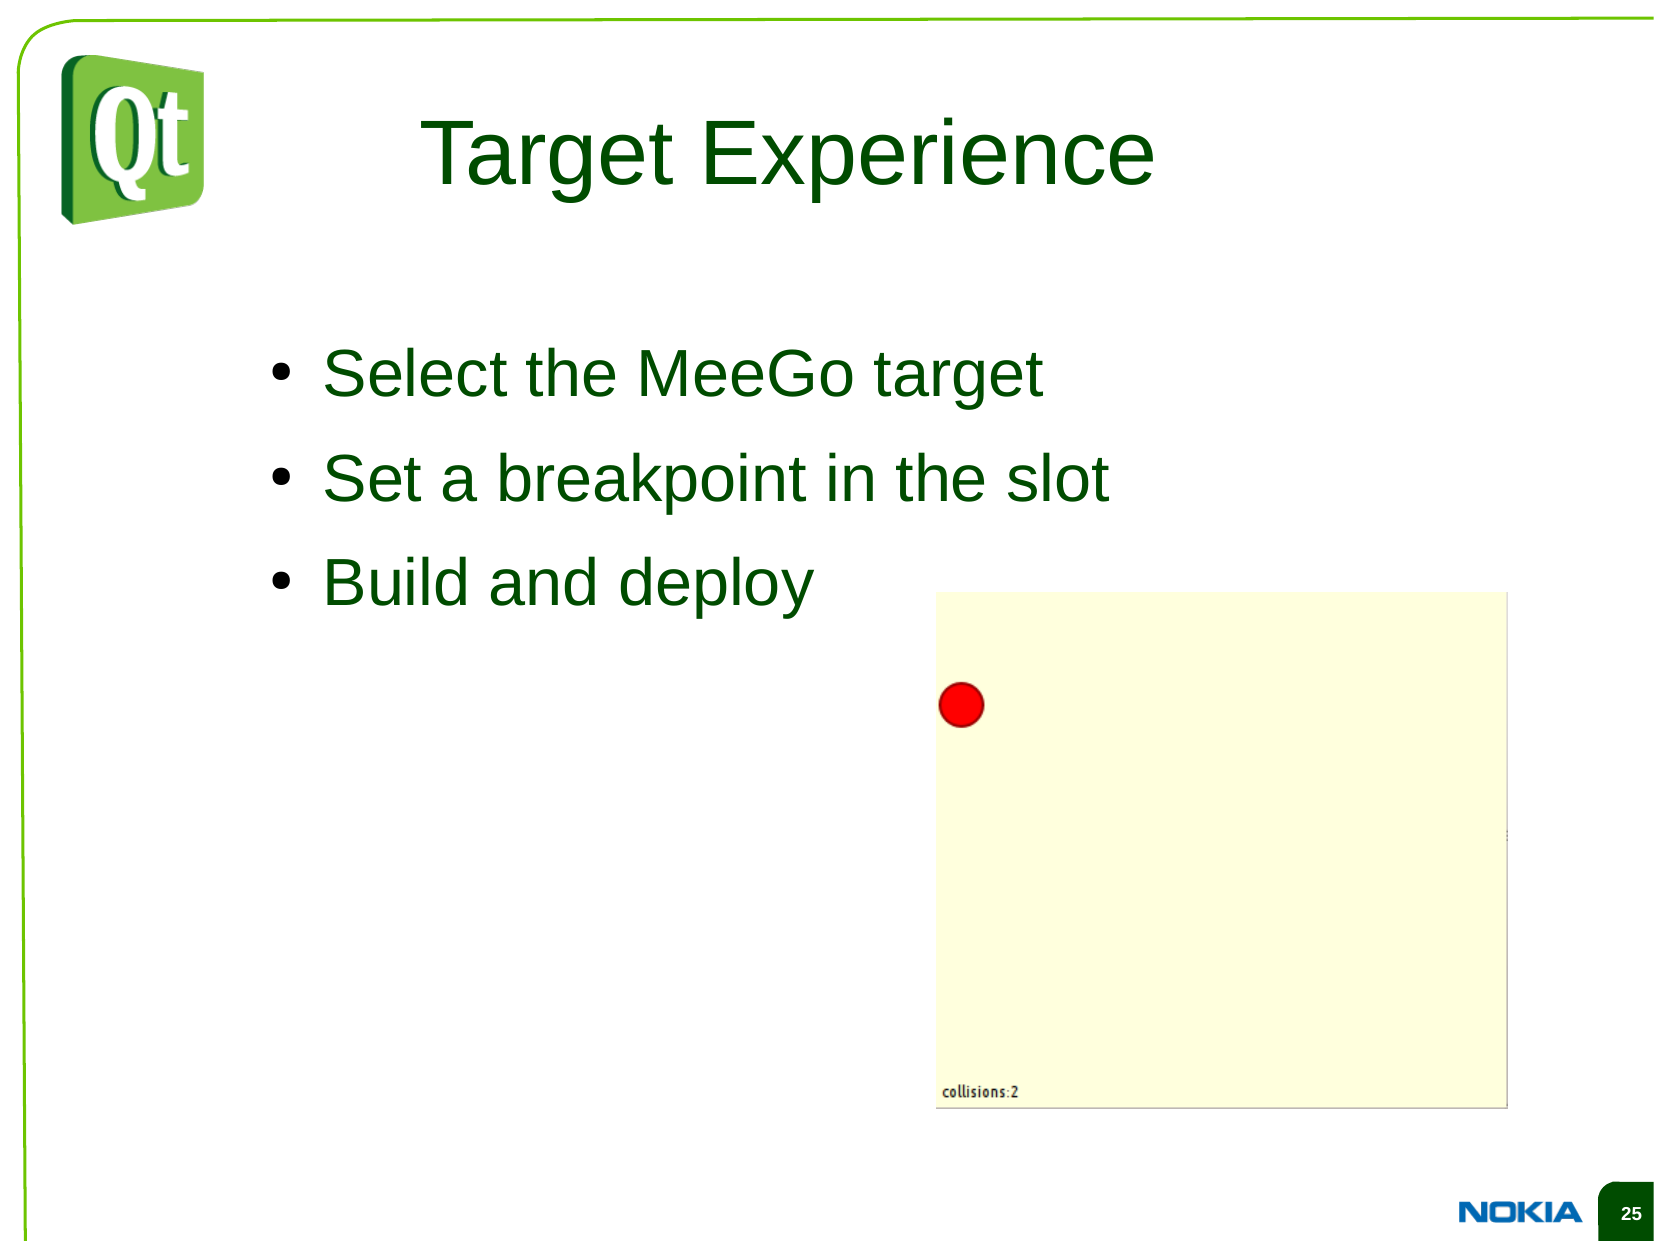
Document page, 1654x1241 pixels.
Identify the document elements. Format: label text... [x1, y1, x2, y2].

picture [936, 592, 1508, 1109]
picture [61, 55, 204, 225]
title Target Experience [251, 49, 1327, 257]
list Select the MeeGo target Set a breakpoint in the slot Build and deploy [251, 336, 1571, 1155]
picture [1459, 1201, 1583, 1223]
